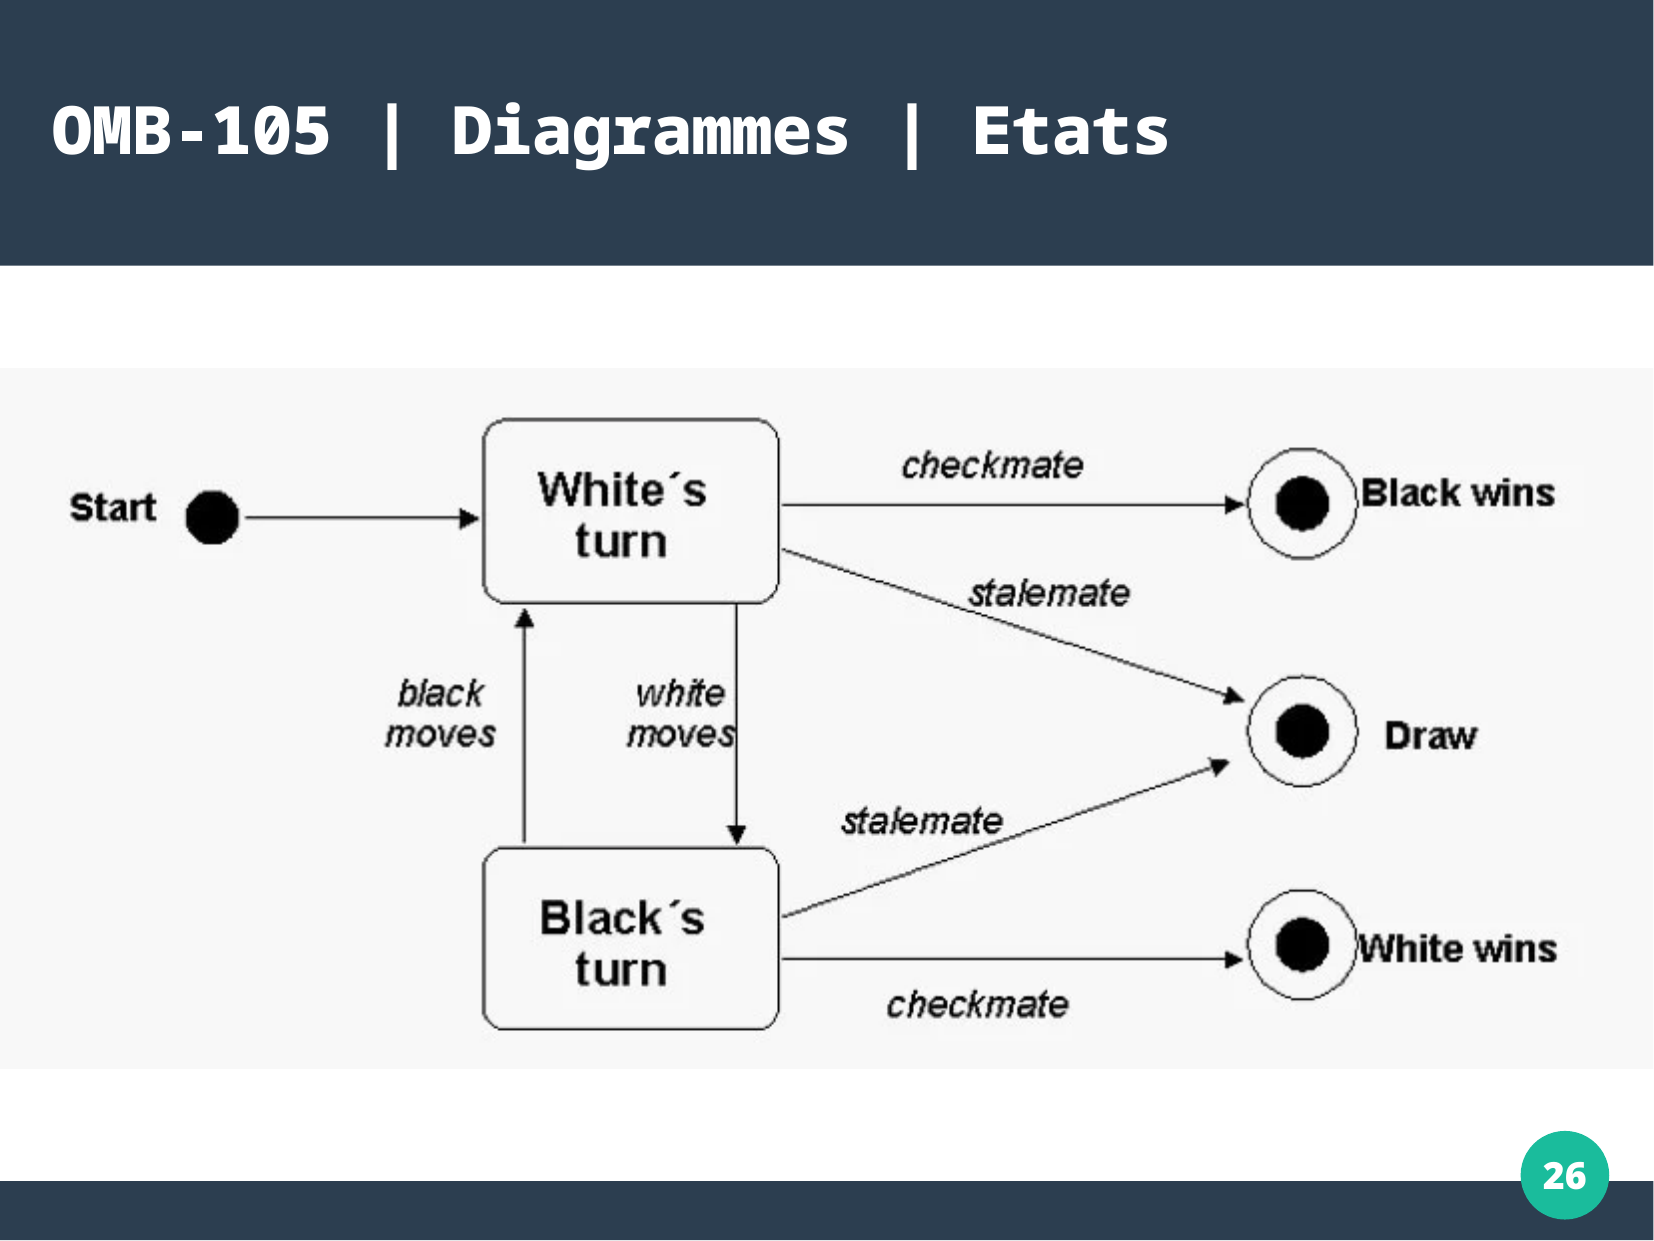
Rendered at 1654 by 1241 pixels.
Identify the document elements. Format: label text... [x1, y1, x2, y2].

picture [0, 368, 1654, 1070]
title OMB-105 | Diagrammes | Etats [52, 49, 1588, 208]
